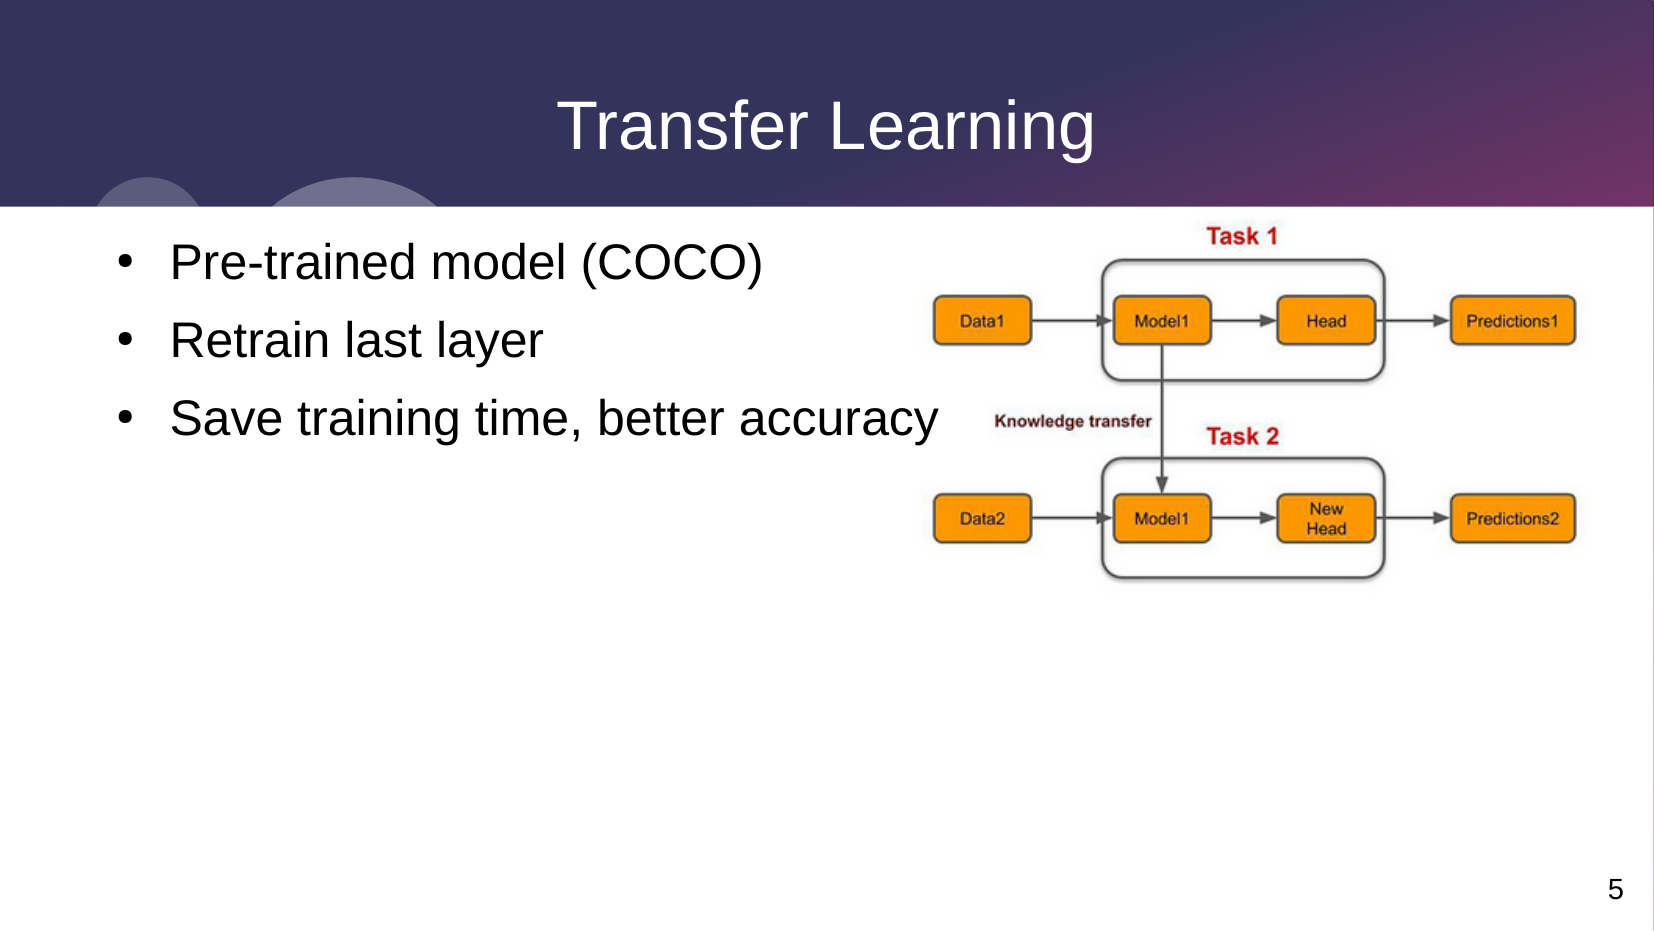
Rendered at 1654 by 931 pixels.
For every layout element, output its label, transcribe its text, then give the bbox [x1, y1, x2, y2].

picture [900, 212, 1613, 601]
title Transfer Learning [88, 44, 1565, 207]
list Pre-trained model (COCO) Retrain last layer Save training time, better accuracy [98, 234, 1576, 826]
